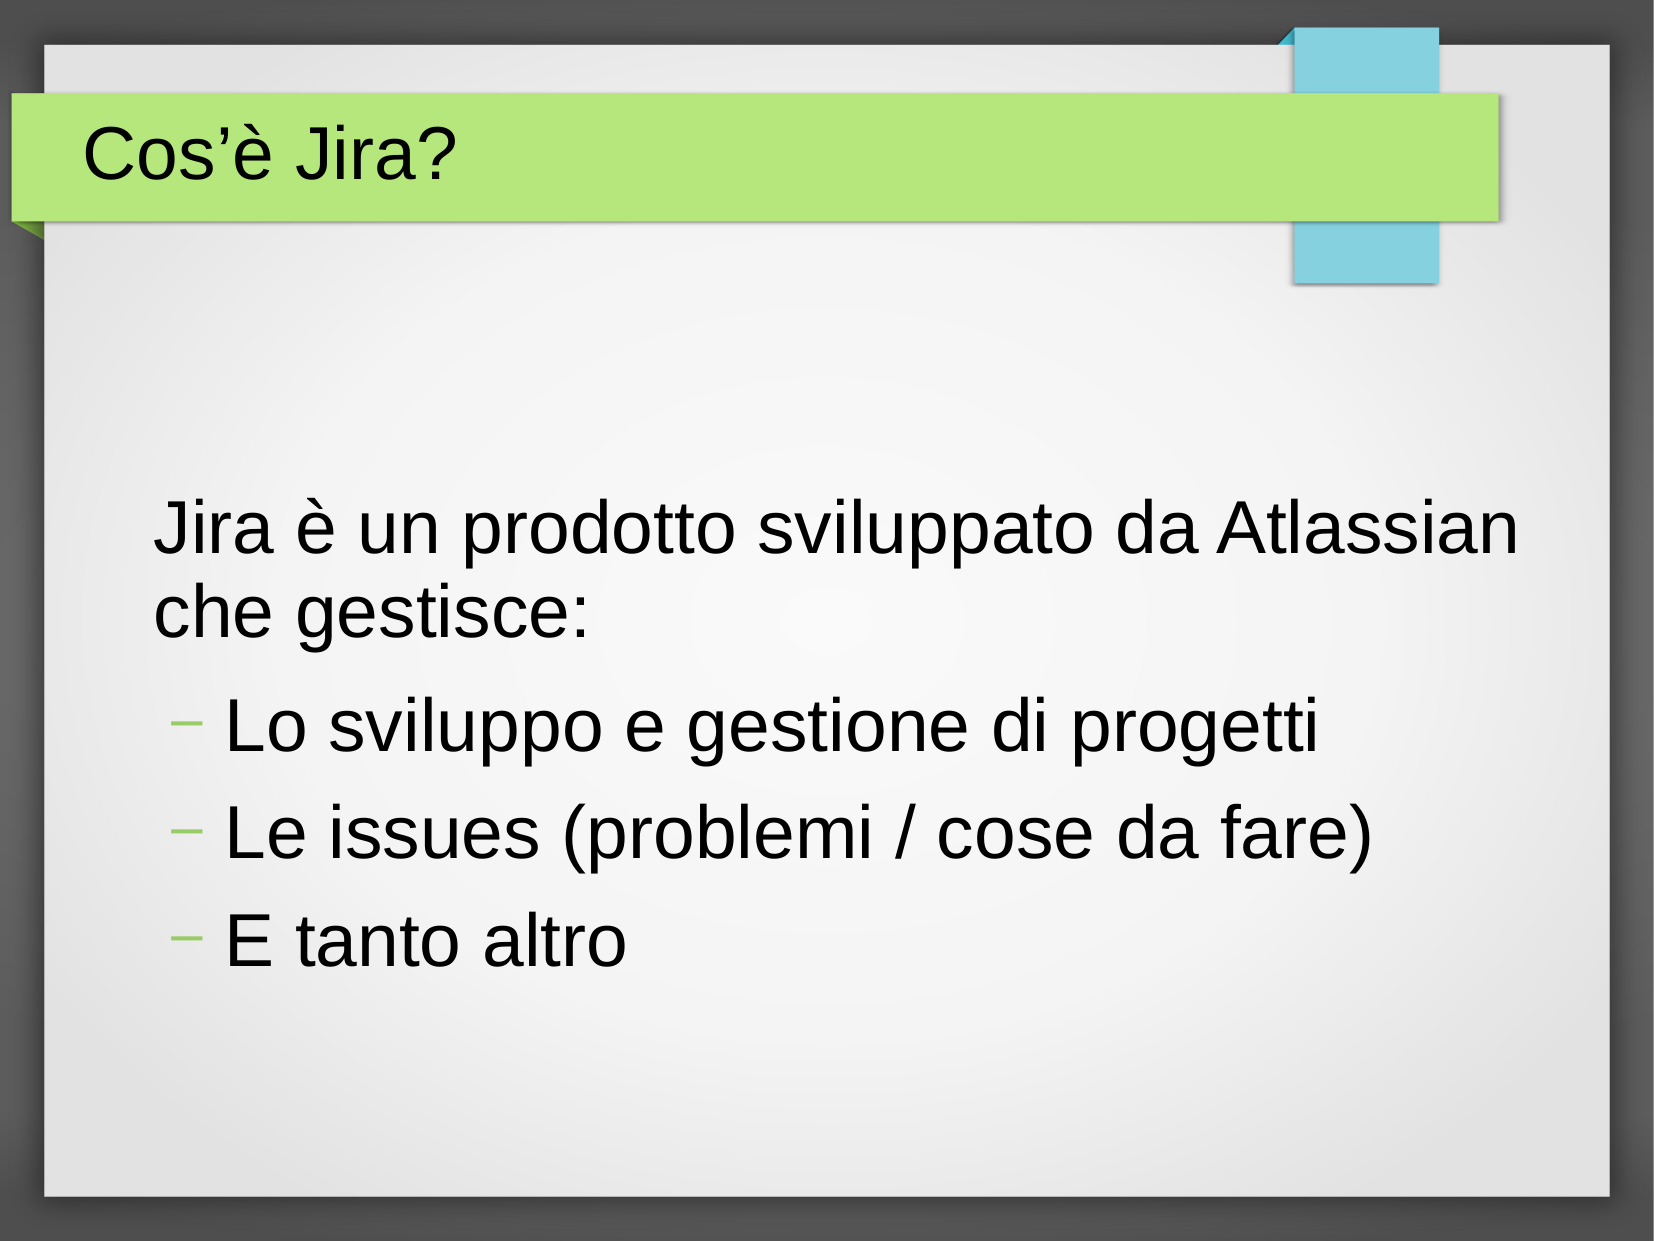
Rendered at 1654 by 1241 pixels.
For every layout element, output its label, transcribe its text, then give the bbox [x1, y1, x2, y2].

picture [0, 0, 1654, 1241]
list Jira è un prodotto sviluppato da Atlassian che gestisce: Lo sviluppo e gestione di progetti Le issues (problemi / cose da fare) E tanto altro [82, 485, 1571, 1205]
title Cos’è Jira? [82, 94, 1264, 213]
